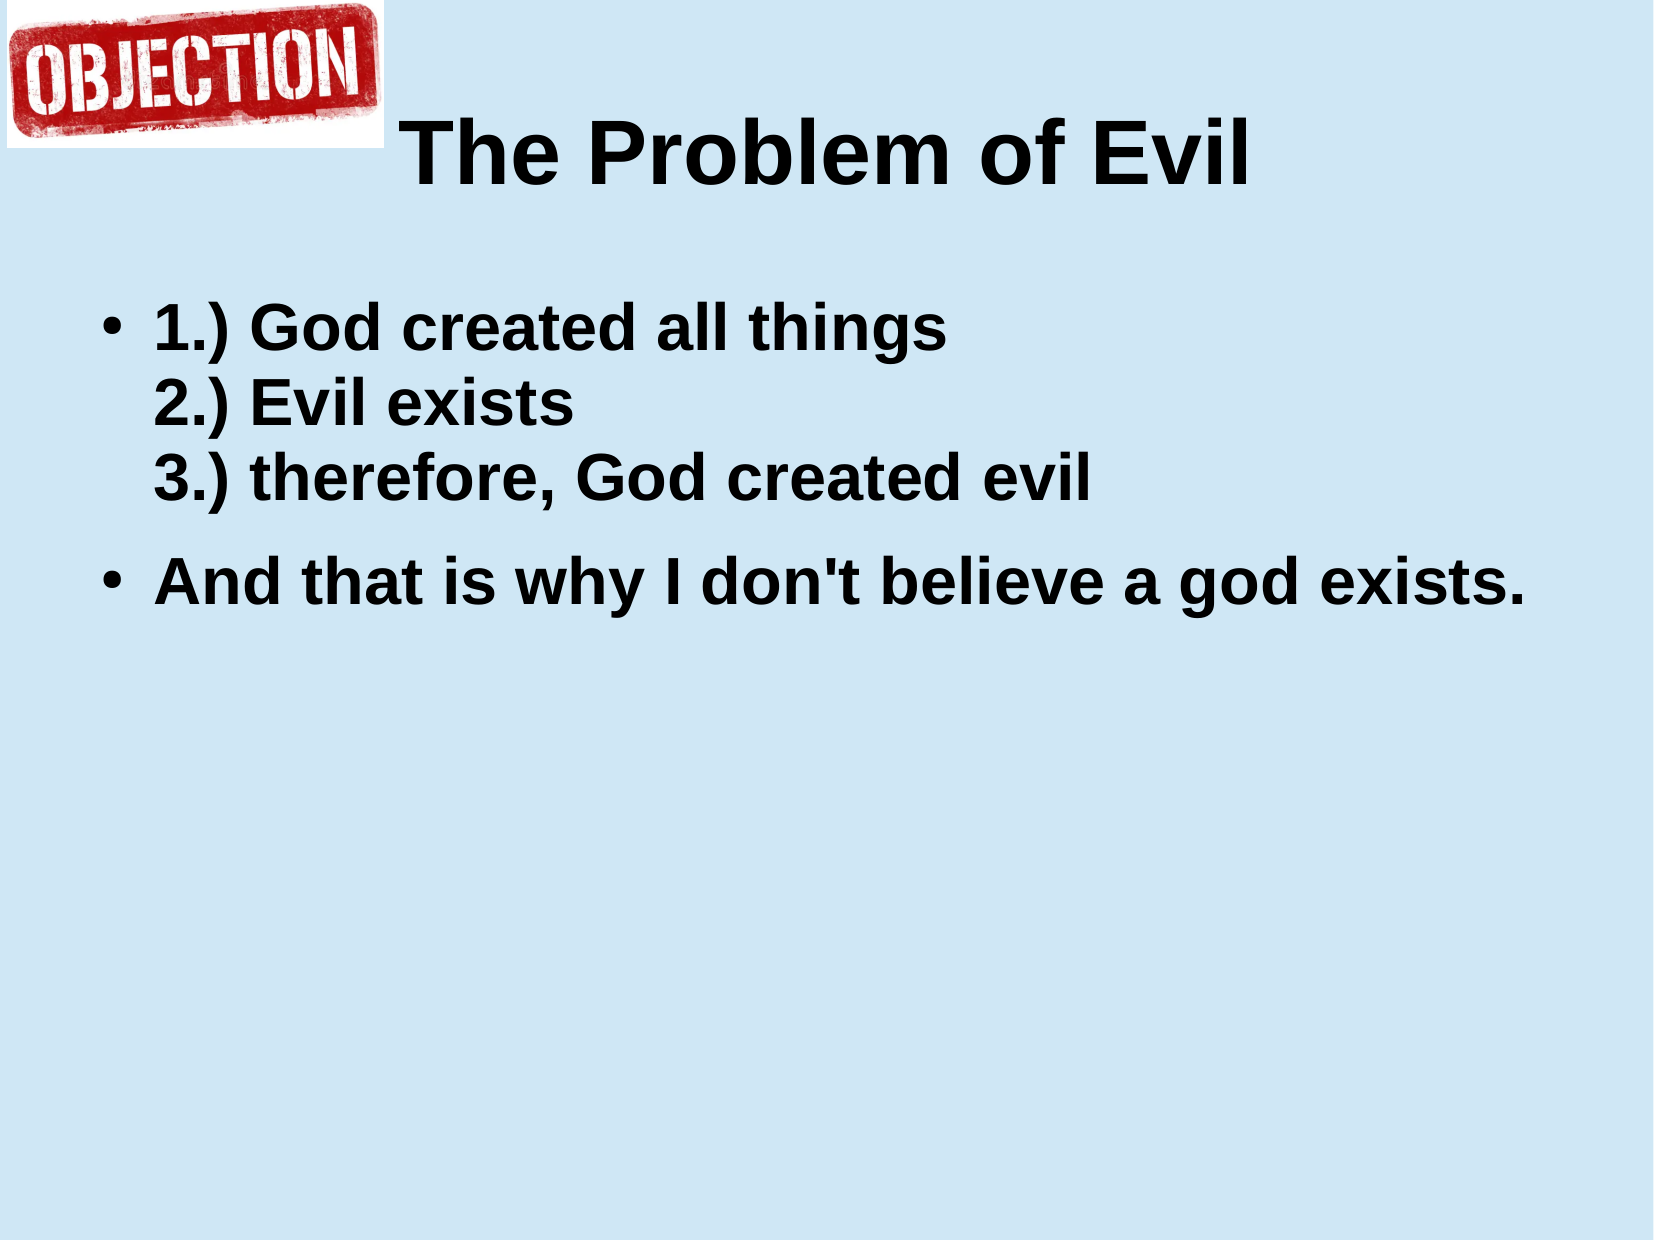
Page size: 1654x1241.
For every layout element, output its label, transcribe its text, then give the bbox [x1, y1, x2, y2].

list 1.) God created all things 2.) Evil exists 3.) therefore, God created evil And that is why I don't believe a god exists. [82, 290, 1571, 1109]
picture [7, 0, 384, 148]
title The Problem of Evil [82, 49, 1571, 257]
